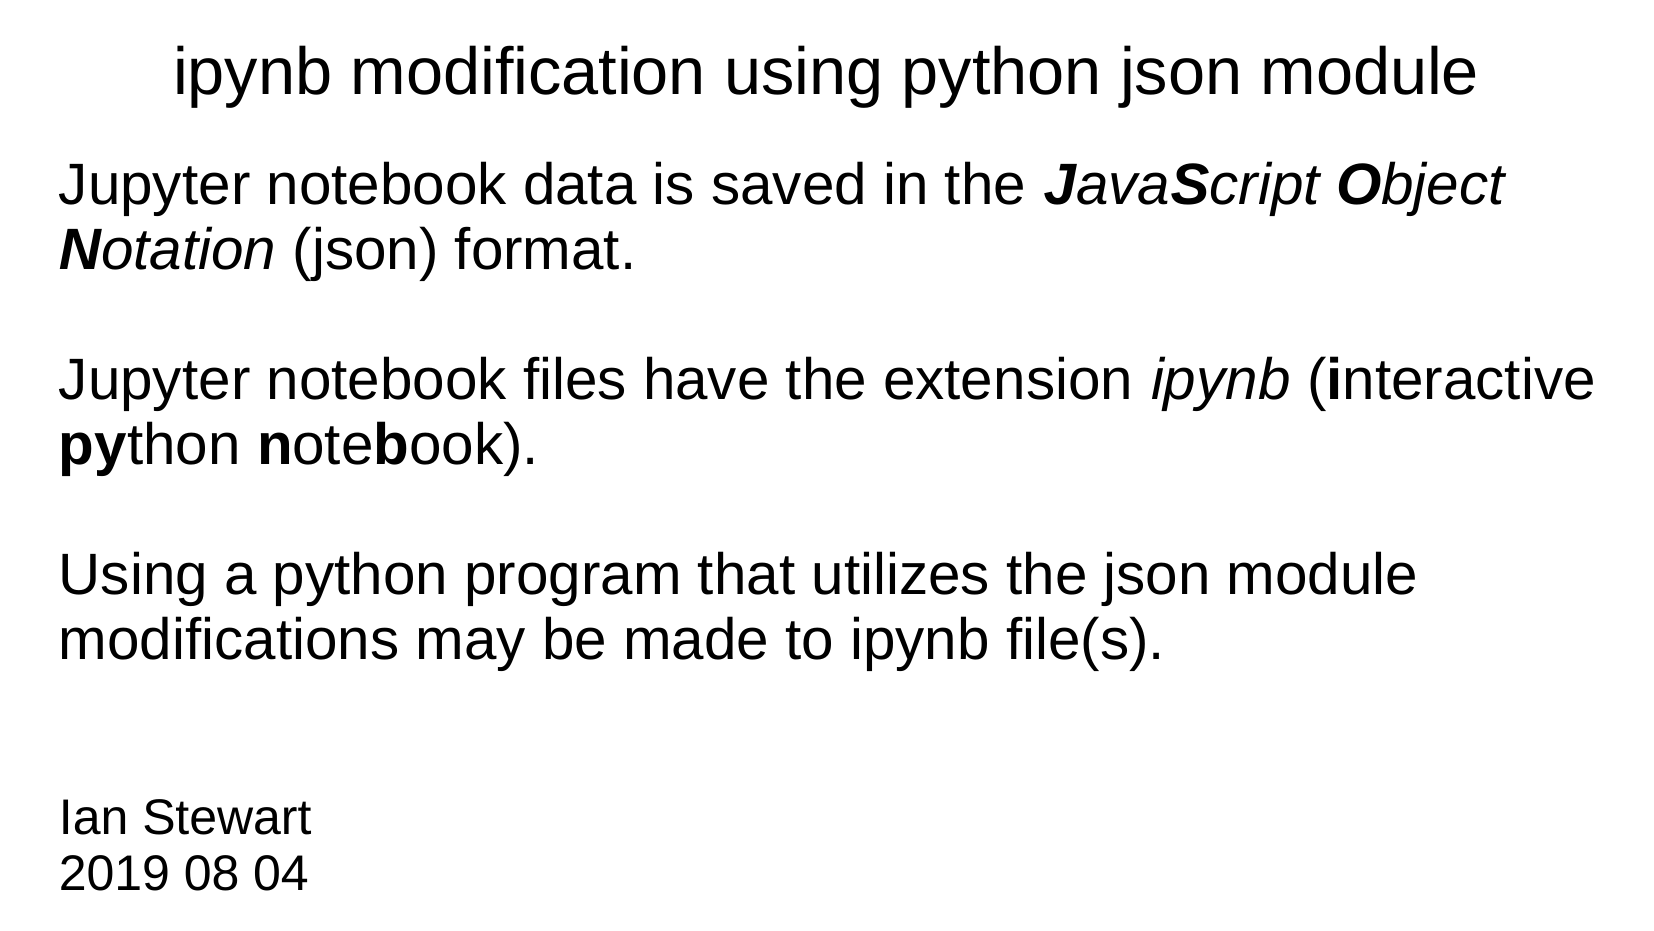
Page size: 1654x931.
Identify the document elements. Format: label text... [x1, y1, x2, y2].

title ipynb modification using python json module [82, 34, 1571, 106]
text_box Ian Stewart 2019 08 04 [59, 733, 1548, 902]
subtitle Jupyter notebook data is saved in the JavaScript Object Notation (json) format. Jupyter notebook files have the extension ipynb (interactive python notebook). Using a python program that utilizes the json module modifications may be made to ipynb file(s). [59, 106, 1619, 717]
